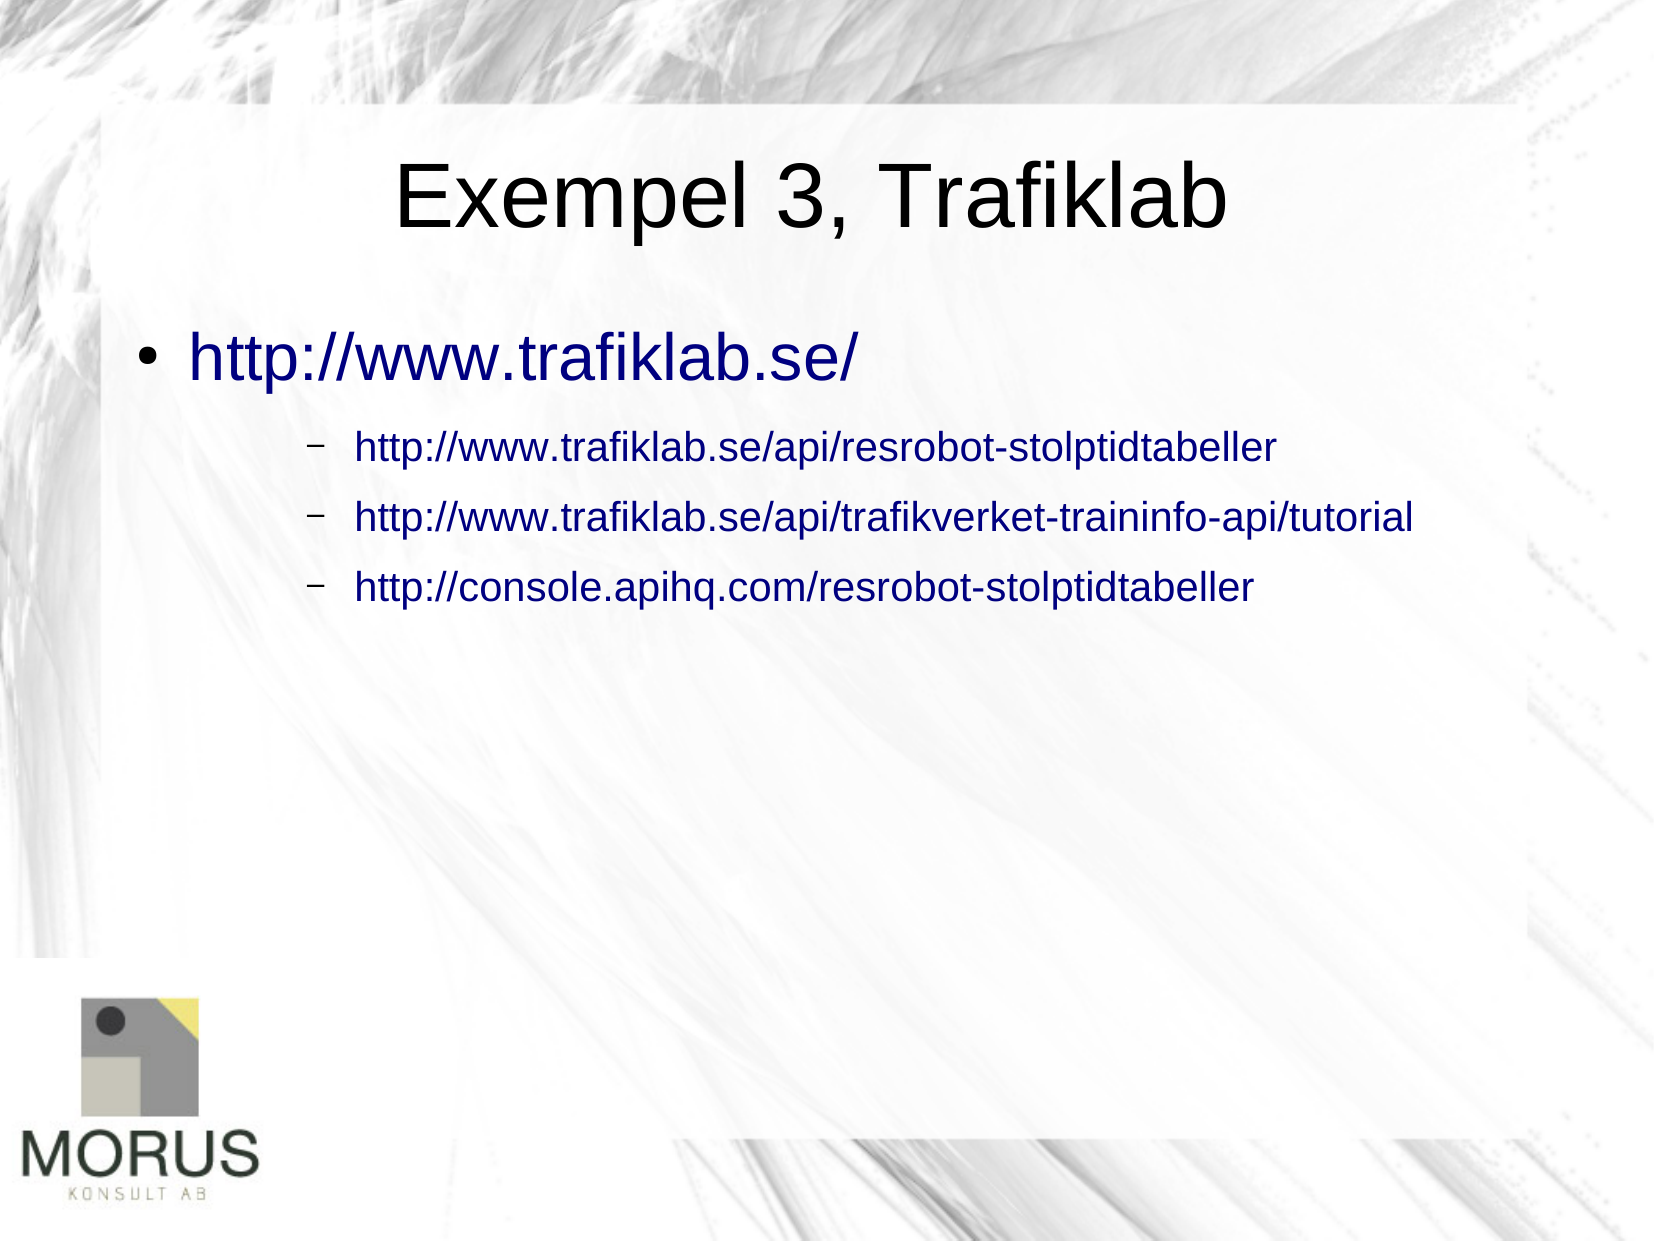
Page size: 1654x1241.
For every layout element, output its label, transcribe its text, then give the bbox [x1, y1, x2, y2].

list http://www.trafiklab.se/ http://www.trafiklab.se/api/resrobot-stolptidtabeller http://www.trafiklab.se/api/trafikverket-traininfo-api/tutorial http://console.apihq.com/resrobot-stolptidtabeller [118, 319, 1571, 1040]
title Exempel 3, Trafiklab [118, 112, 1506, 281]
picture [0, 0, 1654, 1241]
